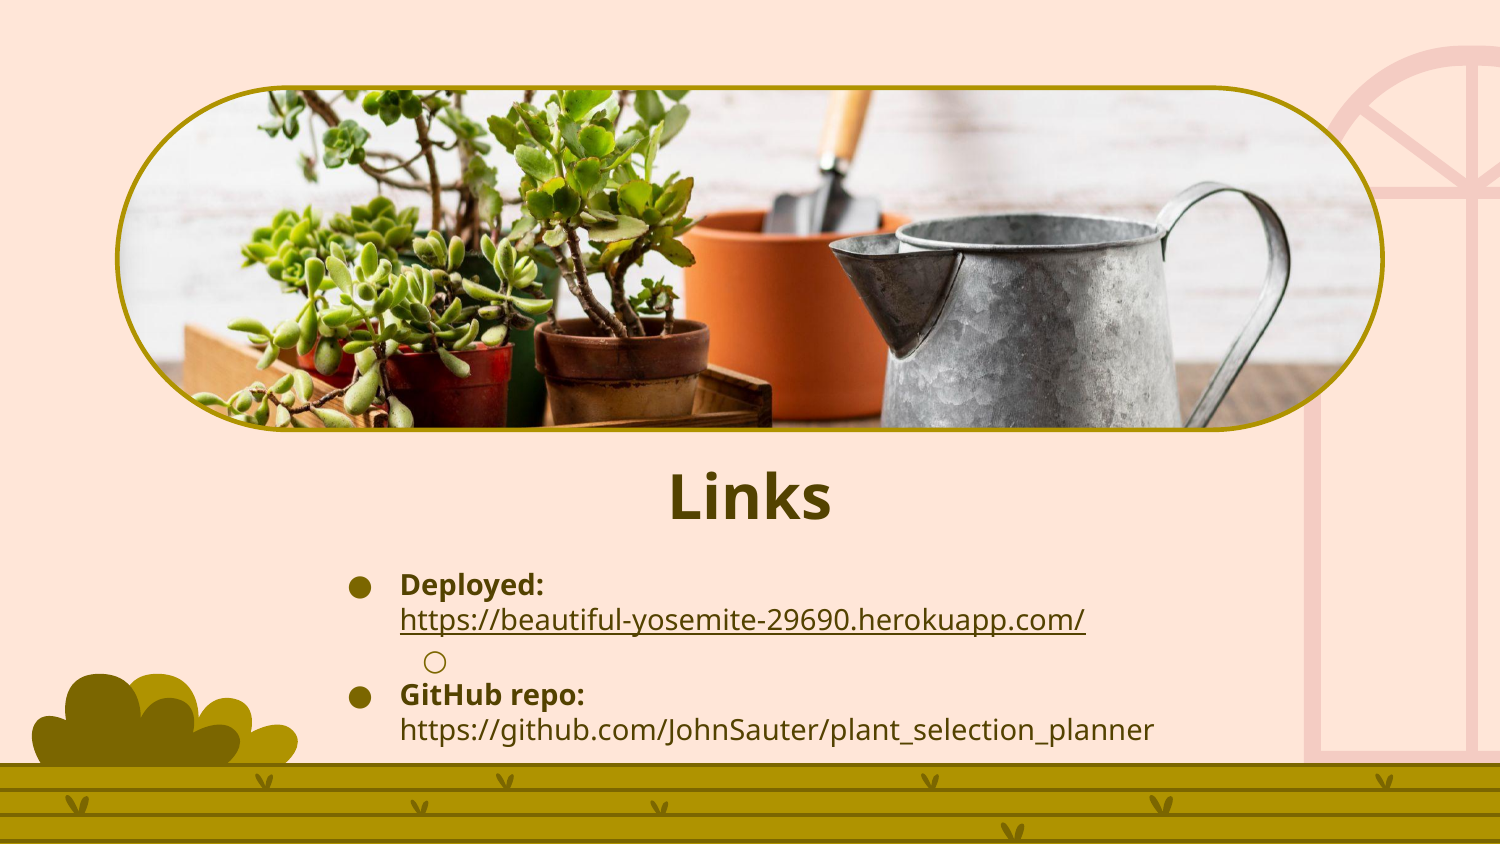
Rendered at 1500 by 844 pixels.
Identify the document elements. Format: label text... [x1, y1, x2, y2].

text_box [117, 87, 1383, 430]
title Links [333, 438, 1166, 551]
subtitle Deployed: https://beautiful-yosemite-29690.herokuapp.com/ GitHub repo: https://github.com/JohnSauter/plant_selection_planner [309, 551, 1222, 747]
